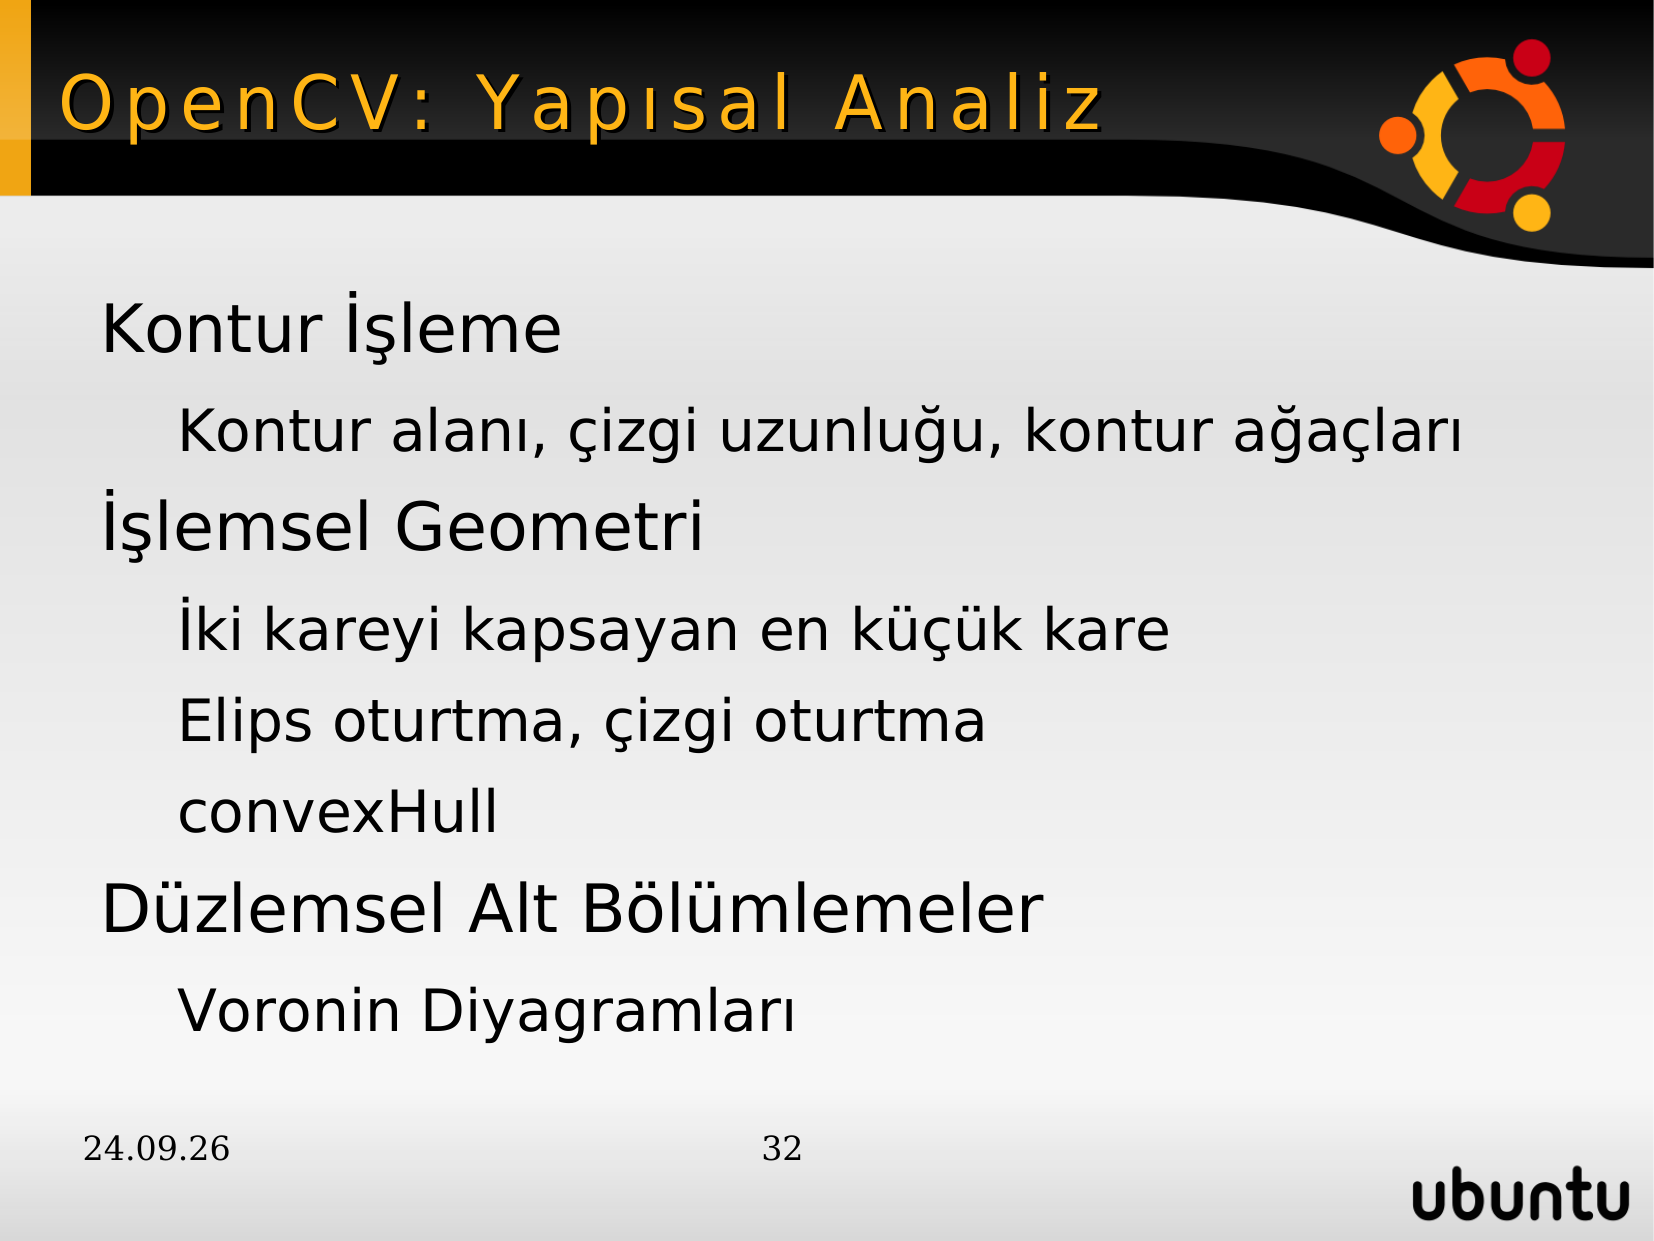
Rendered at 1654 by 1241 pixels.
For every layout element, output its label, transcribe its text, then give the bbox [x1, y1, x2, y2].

picture [0, 0, 1654, 1241]
title OpenCV: Yapısal Analiz [59, 29, 1270, 178]
list Kontur İşleme Kontur alanı, çizgi uzunluğu, kontur ağaçları İşlemsel Geometri İki kareyi kapsayan en küçük kare Elips oturtma, çizgi oturtma convexHull Düzlemsel Alt Bölümlemeler Voronin Diyagramları [82, 290, 1571, 1094]
